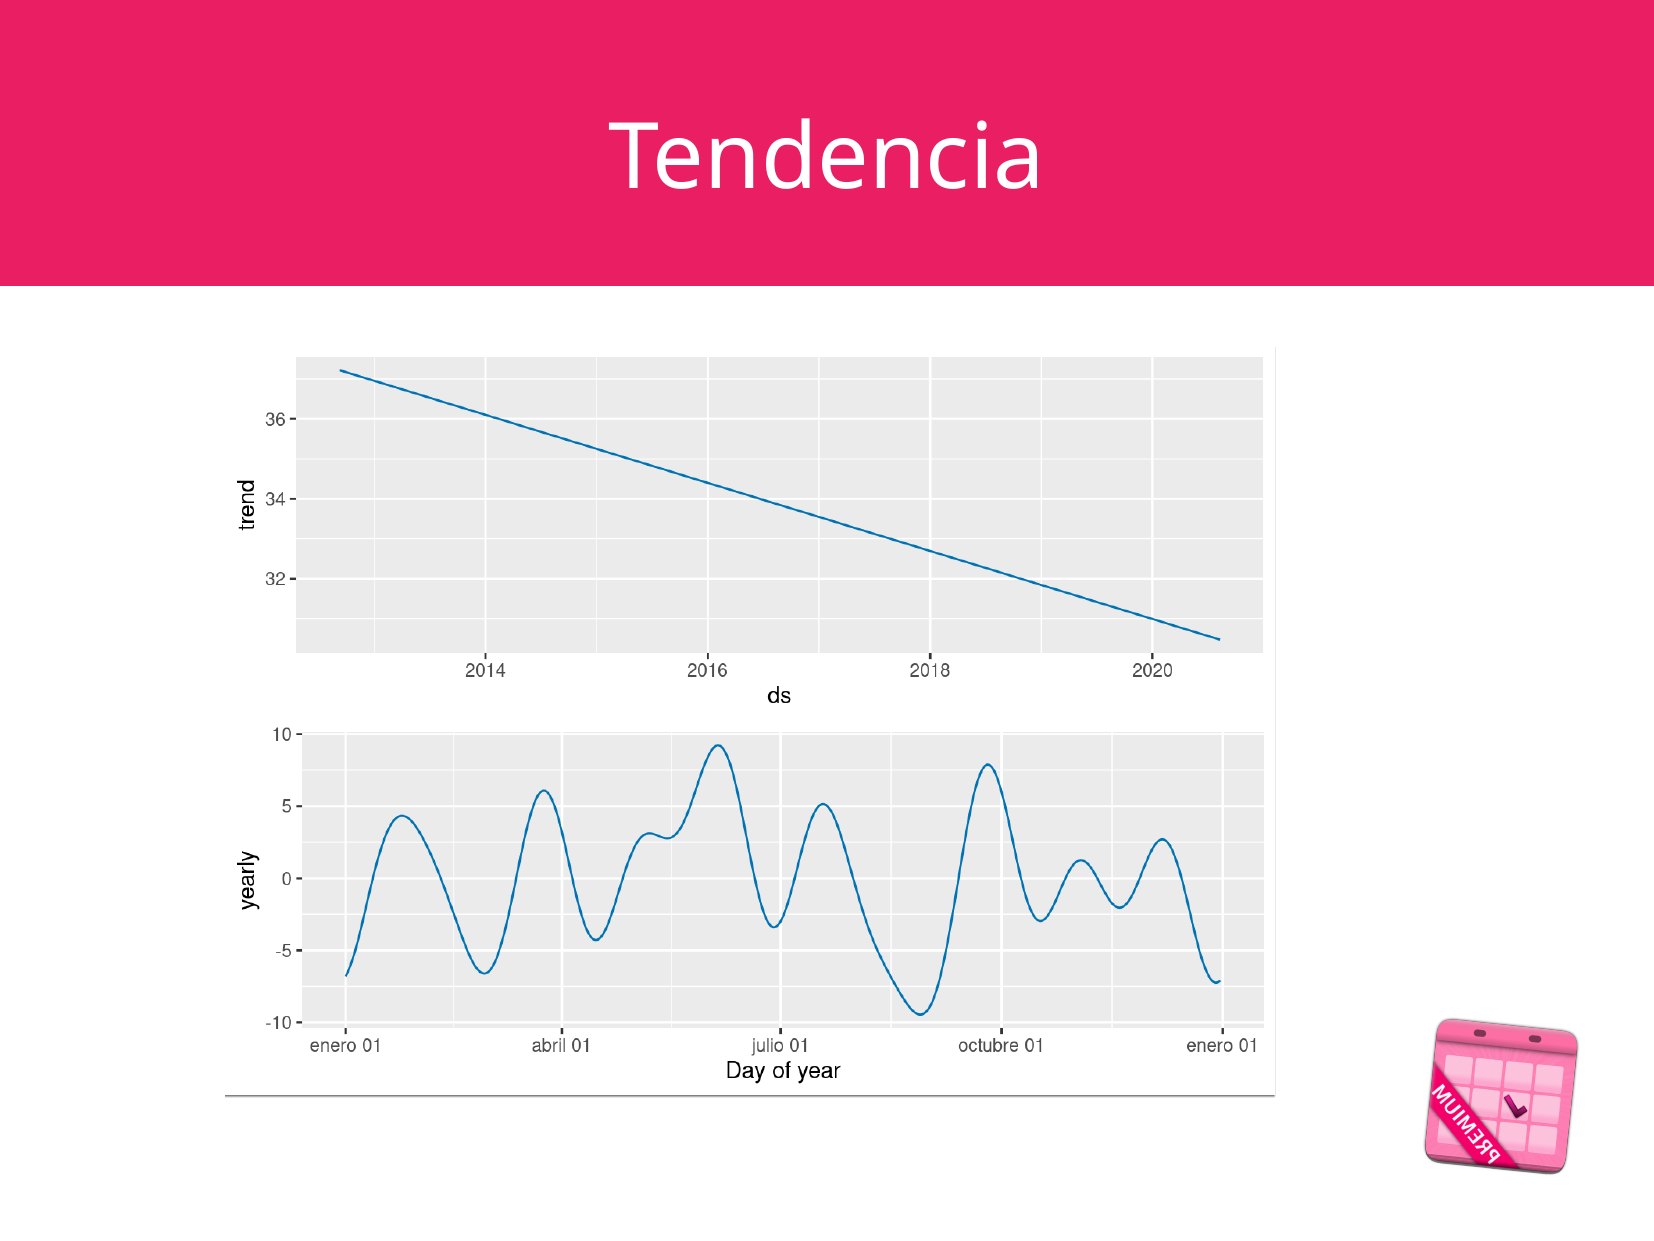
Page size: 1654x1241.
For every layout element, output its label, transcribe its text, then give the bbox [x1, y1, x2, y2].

picture [1410, 1004, 1592, 1187]
title Tendencia [82, 49, 1571, 257]
picture [225, 345, 1275, 1096]
